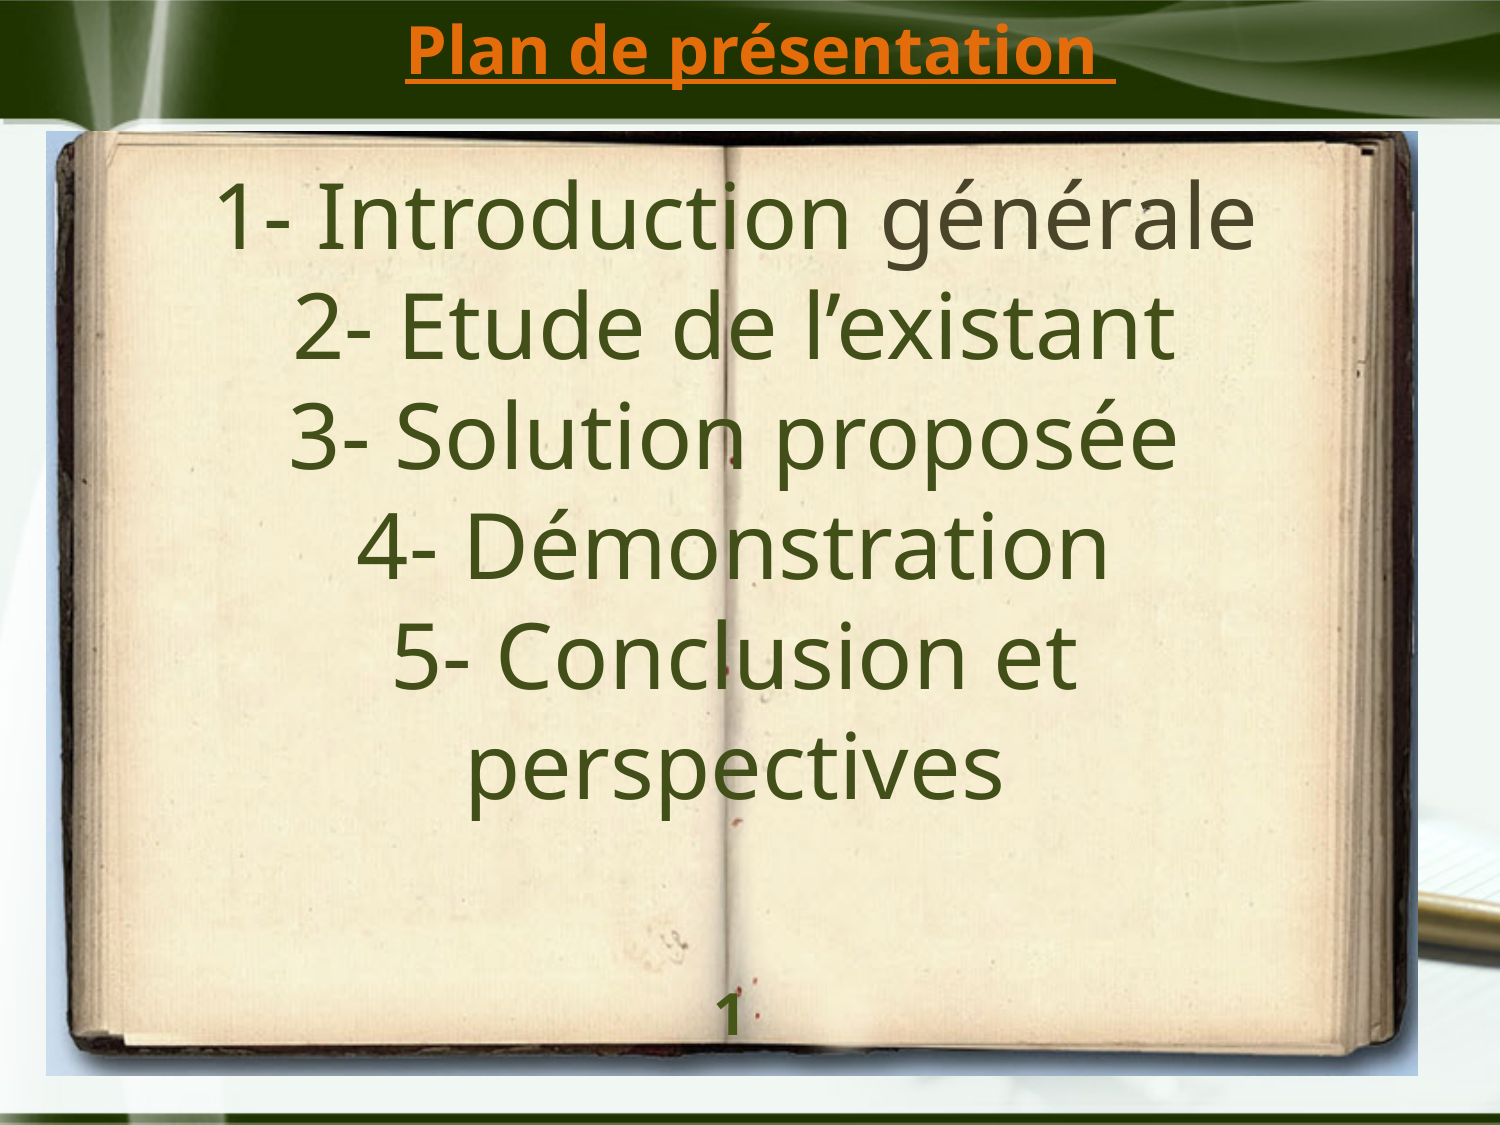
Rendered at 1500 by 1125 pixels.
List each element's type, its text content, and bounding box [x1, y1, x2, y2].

text_box 1 [571, 969, 890, 1019]
picture [0, 0, 1500, 1125]
text_box 1- Introduction générale 2- Etude de l’existant 3- Solution proposée 4- Démonstration 5- Conclusion et perspectives [165, 149, 1305, 1045]
text_box Plan de présentation [240, 0, 1281, 115]
